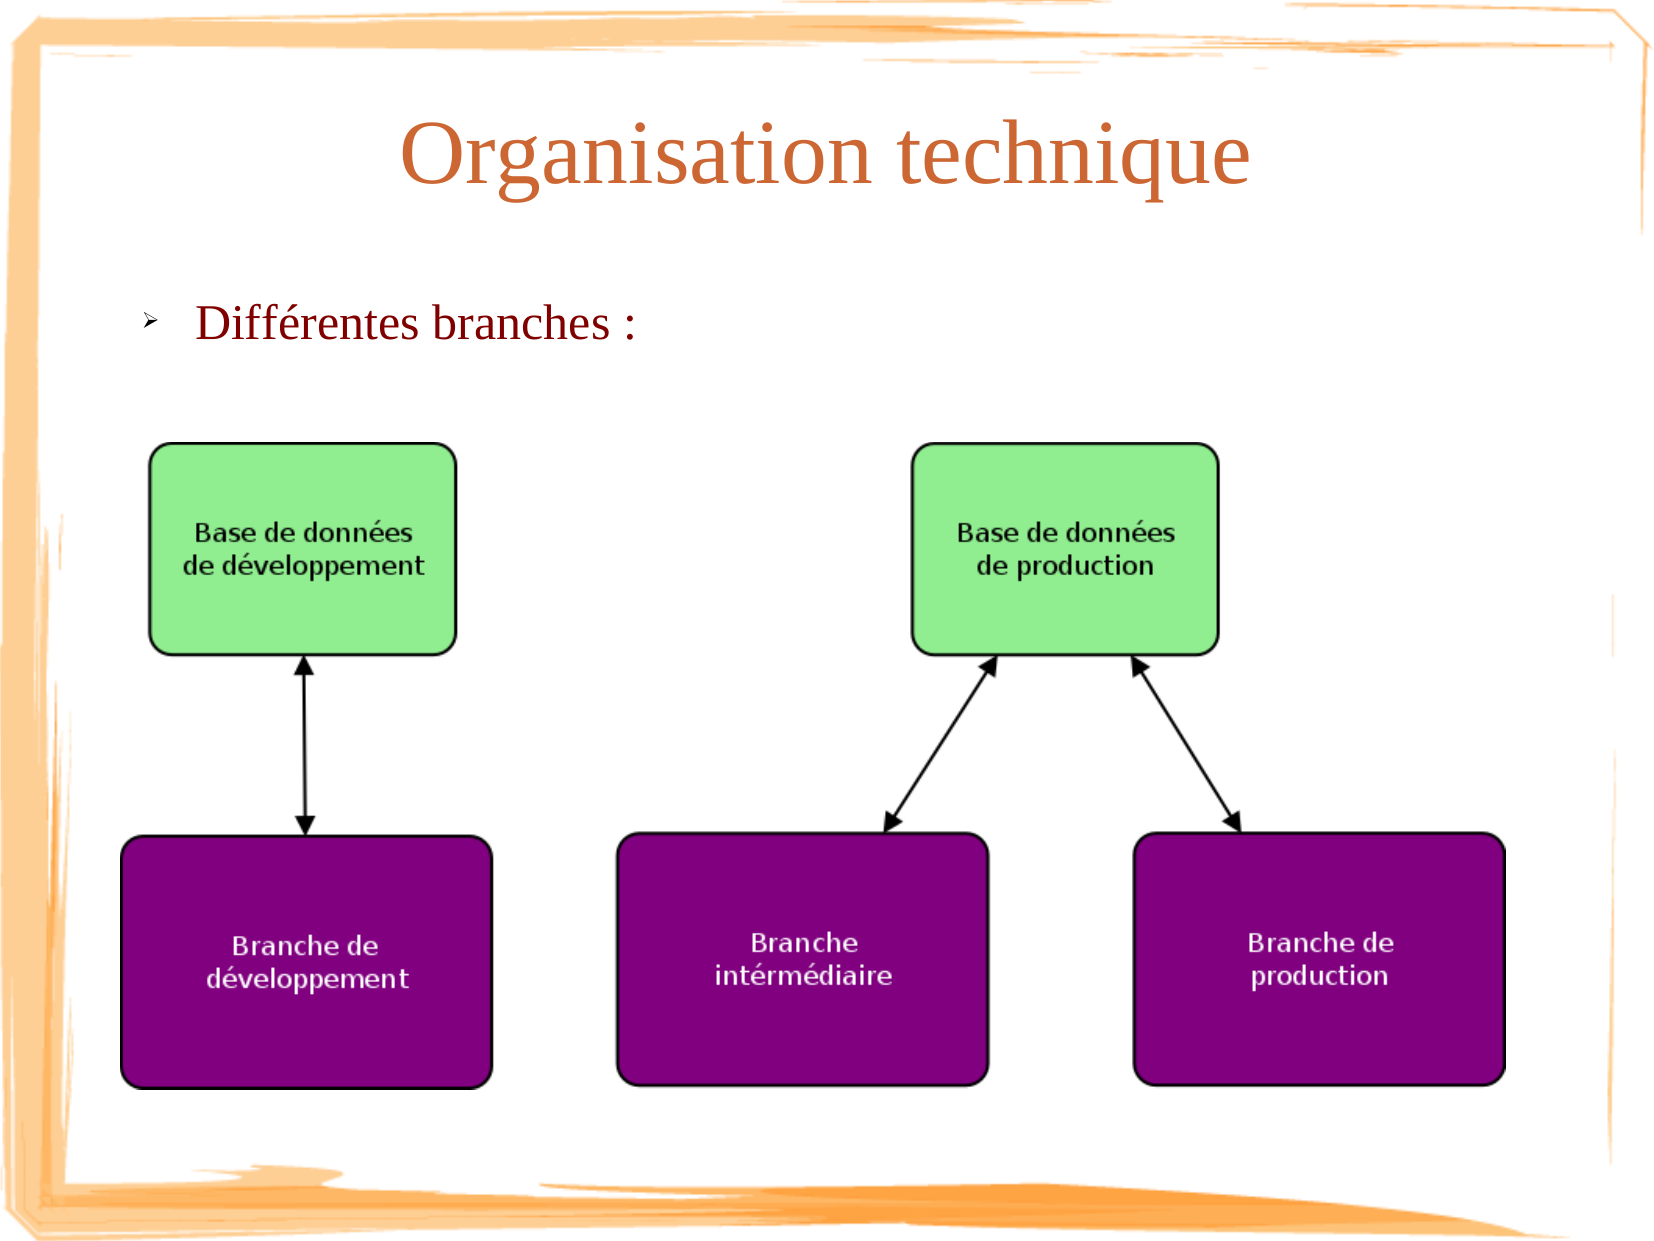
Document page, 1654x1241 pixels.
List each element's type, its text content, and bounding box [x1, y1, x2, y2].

list Différentes branches : [141, 295, 1595, 1015]
picture [0, 0, 1654, 1241]
title Organisation technique [82, 49, 1571, 257]
